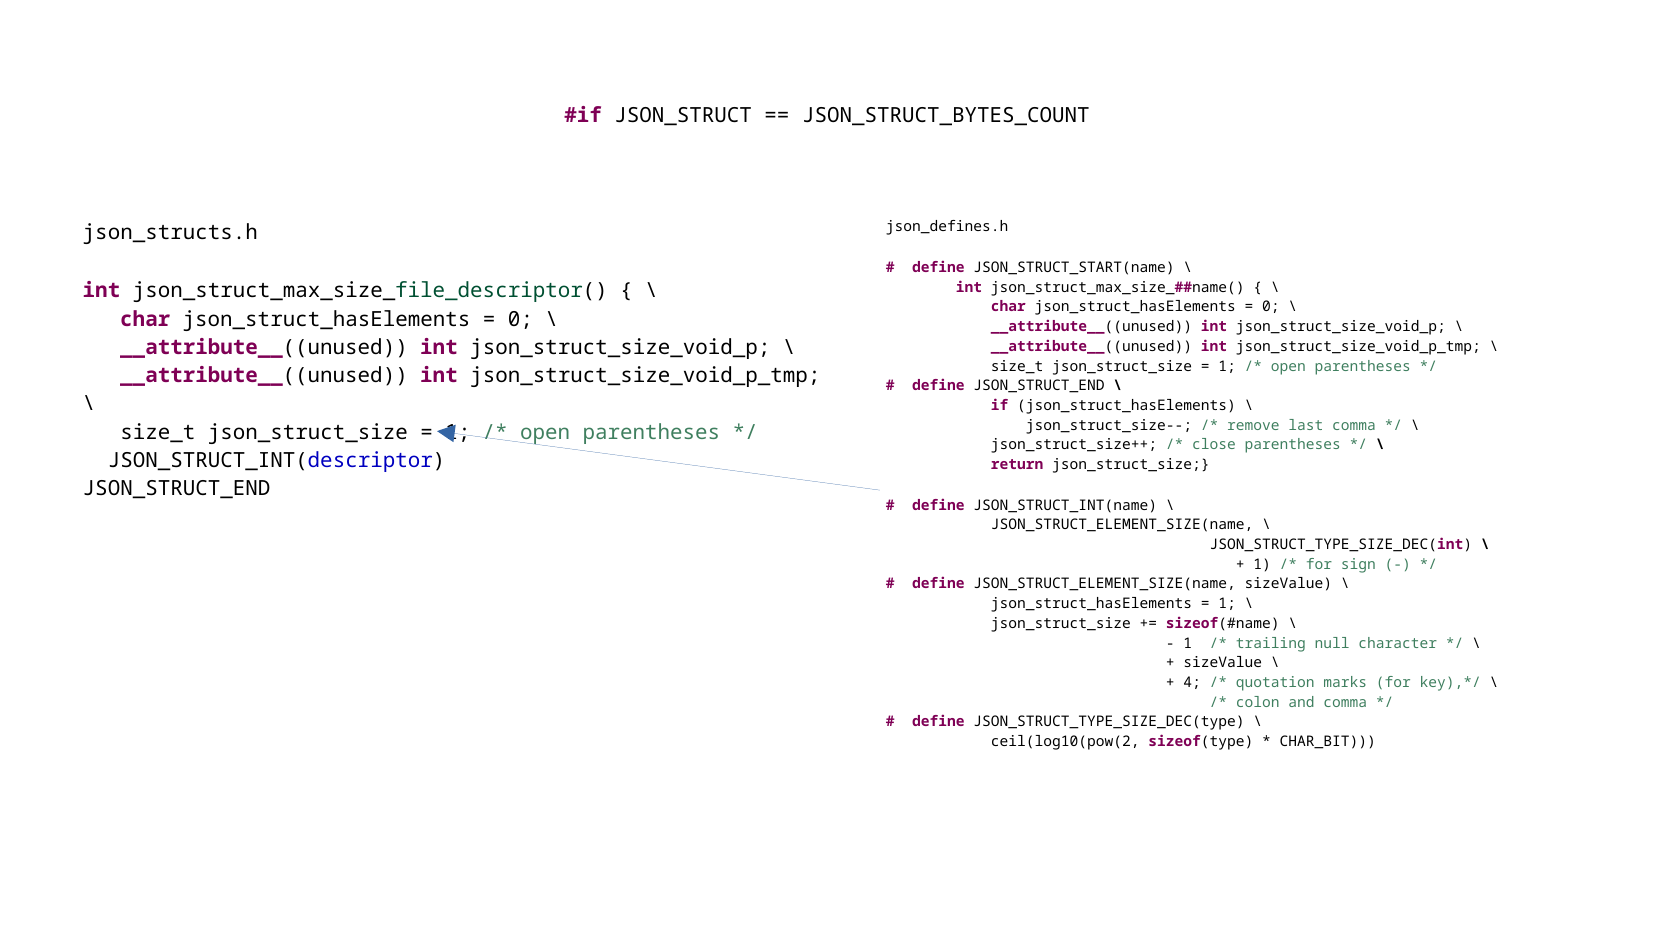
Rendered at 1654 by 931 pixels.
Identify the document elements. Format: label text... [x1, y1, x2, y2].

title #if JSON_STRUCT == JSON_STRUCT_BYTES_COUNT [82, 37, 1571, 193]
list json_defines.h # define JSON_STRUCT_START(name) \ int json_struct_max_size_##name() { \ char json_struct_hasElements = 0; \ __attribute__((unused)) int json_struct_size_void_p; \ __attribute__((unused)) int json_struct_size_void_p_tmp; \ size_t json_struct_size = 1; /* open parentheses */ # define JSON_STRUCT_END \ if (json_struct_hasElements) \ json_struct_size--; /* remove last comma */ \ json_struct_size++; /* close parentheses */ \ return json_struct_size;} # define JSON_STRUCT_INT(name) \ JSON_STRUCT_ELEMENT_SIZE(name, \ JSON_STRUCT_TYPE_SIZE_DEC(int) \ + 1) /* for sign (-) */ # define JSON_STRUCT_ELEMENT_SIZE(name, sizeValue) \ json_struct_hasElements = 1; \ json_struct_size += sizeof(#name) \ - 1 /* trailing null character */ \ + sizeValue \ + 4; /* quotation marks (for key),*/ \ /* colon and comma */ # define JSON_STRUCT_TYPE_SIZE_DEC(type) \ ceil(log10(pow(2, sizeof(type) * CHAR_BIT))) [885, 216, 1571, 756]
list json_structs.h int json_struct_max_size_file_descriptor() { \ char json_struct_hasElements = 0; \ __attribute__((unused)) int json_struct_size_void_p; \ __attribute__((unused)) int json_struct_size_void_p_tmp; \ size_t json_struct_size = 1; /* open parentheses */ JSON_STRUCT_INT(descriptor) JSON_STRUCT_END [82, 217, 827, 758]
